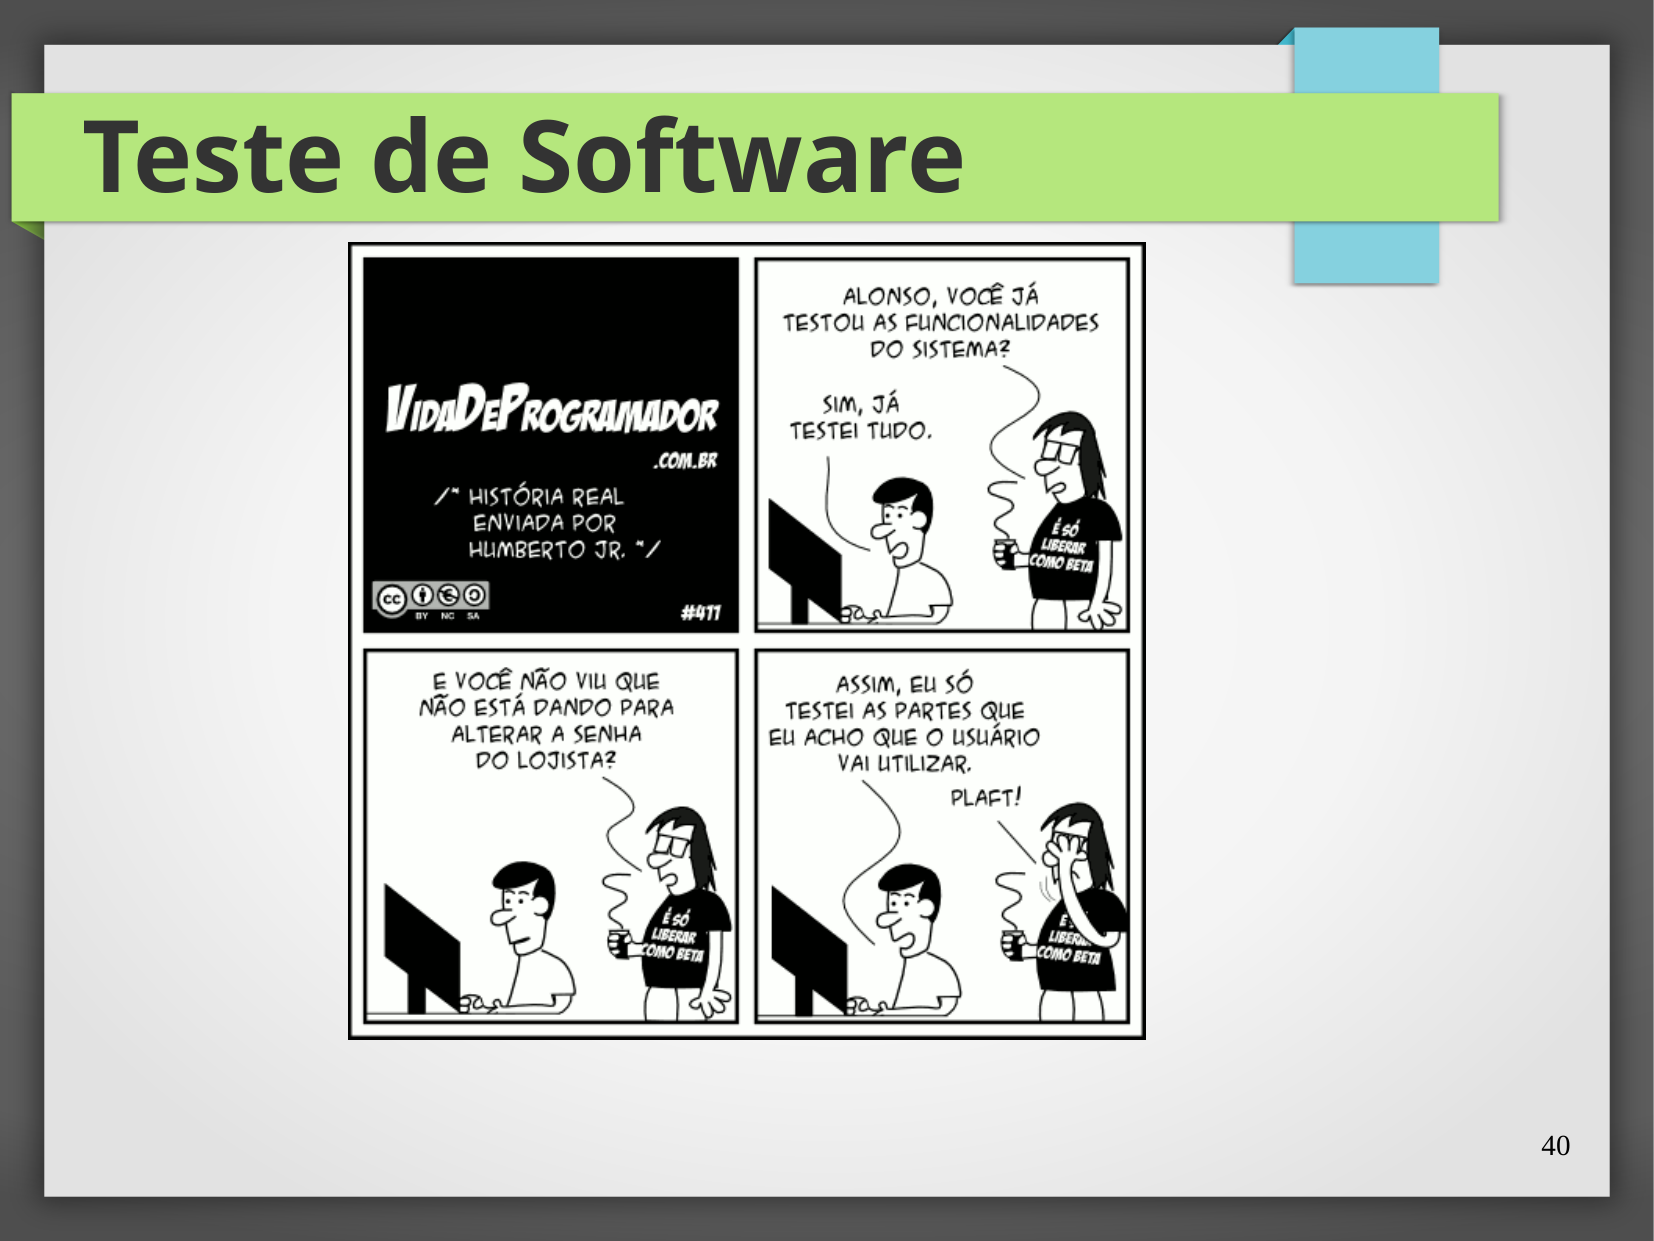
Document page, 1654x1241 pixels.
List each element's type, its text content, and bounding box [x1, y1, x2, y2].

picture [0, 0, 1654, 1241]
title Teste de Software [82, 94, 1264, 213]
